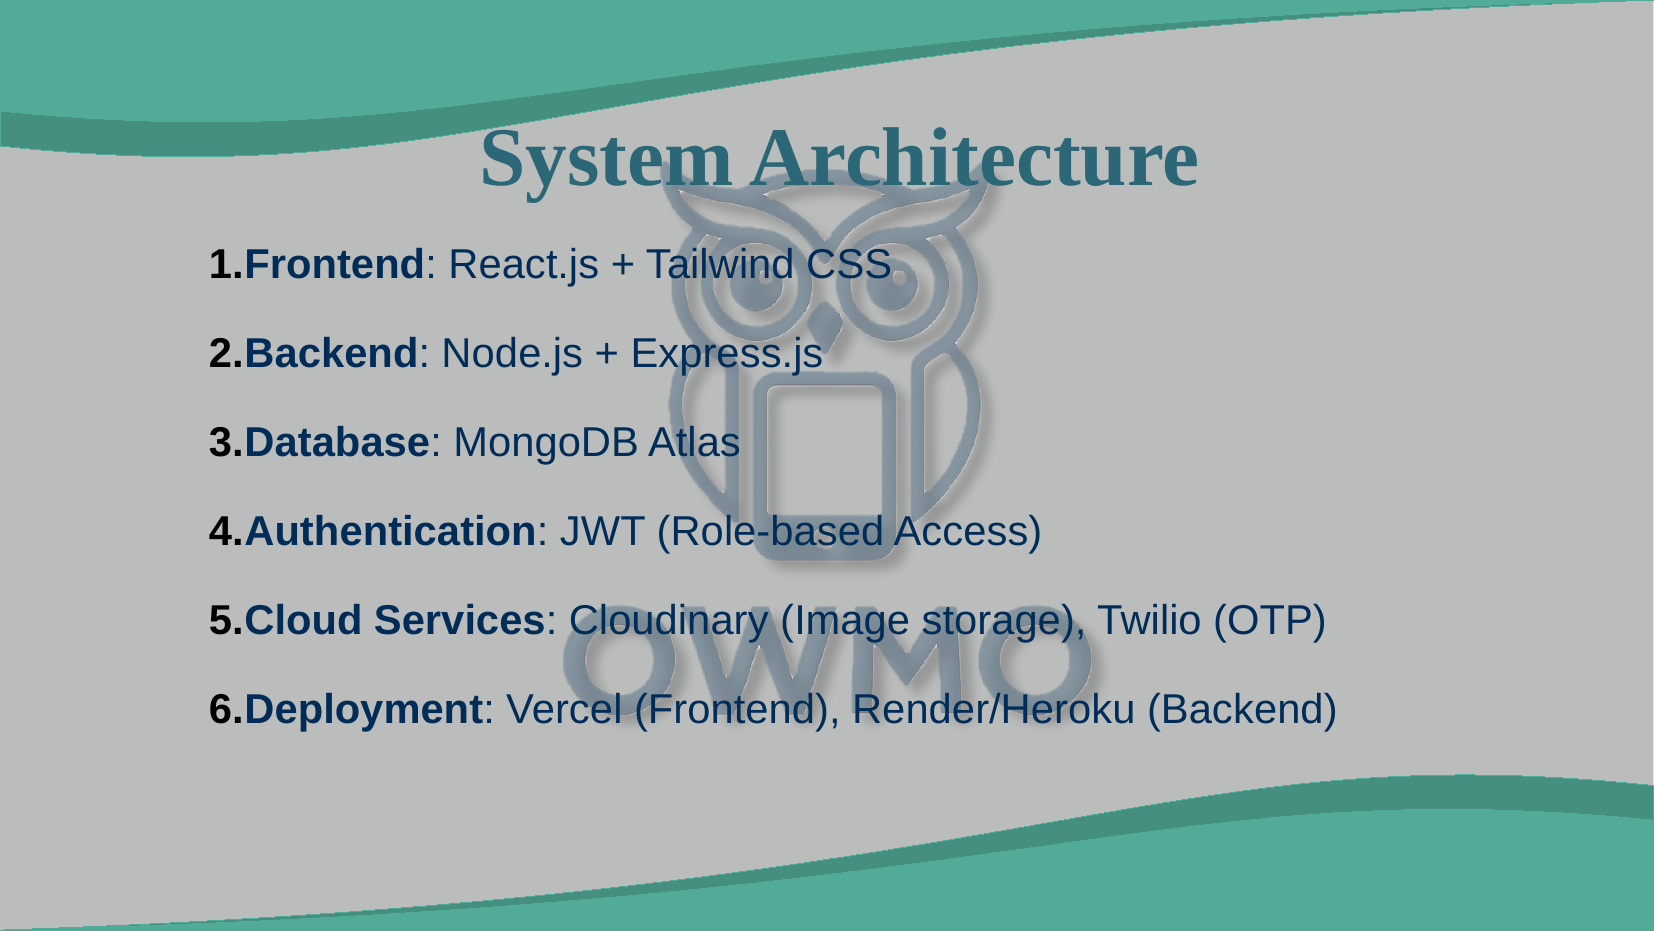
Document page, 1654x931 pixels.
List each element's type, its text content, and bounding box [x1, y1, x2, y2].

text_box Frontend: React.js + Tailwind CSS Backend: Node.js + Express.js Database: MongoDB Atlas Authentication: JWT (Role-based Access) Cloud Services: Cloudinary (Image storage), Twilio (OTP) Deployment: Vercel (Frontend), Render/Heroku (Backend) [194, 135, 1453, 931]
text_box [1453, 774, 1654, 931]
text_box [0, 921, 194, 931]
text_box [0, 0, 1654, 157]
text_box System Architecture [224, 103, 1476, 211]
